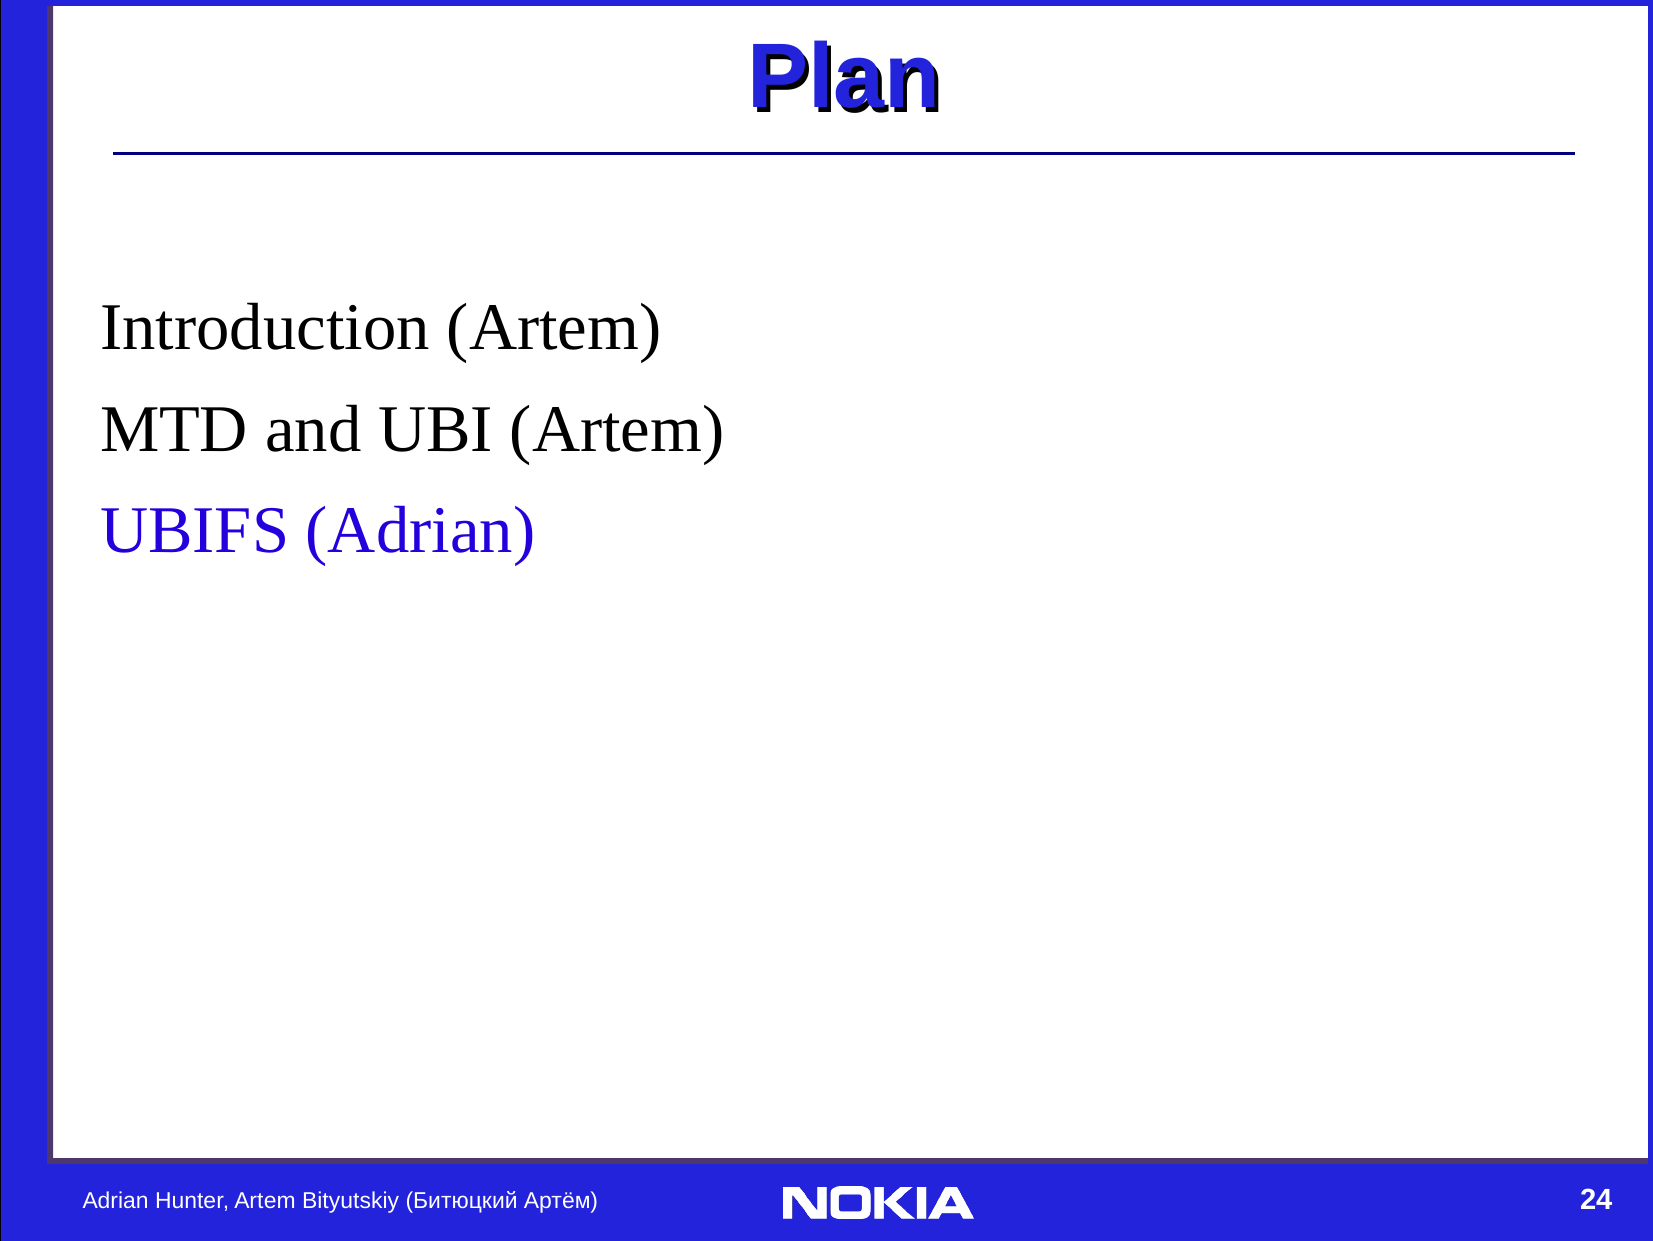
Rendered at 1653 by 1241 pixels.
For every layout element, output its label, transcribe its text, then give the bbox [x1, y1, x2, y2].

picture [783, 1186, 974, 1219]
title Plan [100, 2, 1588, 151]
list Introduction (Artem) MTD and UBI (Artem) UBIFS (Adrian) [82, 290, 1571, 723]
